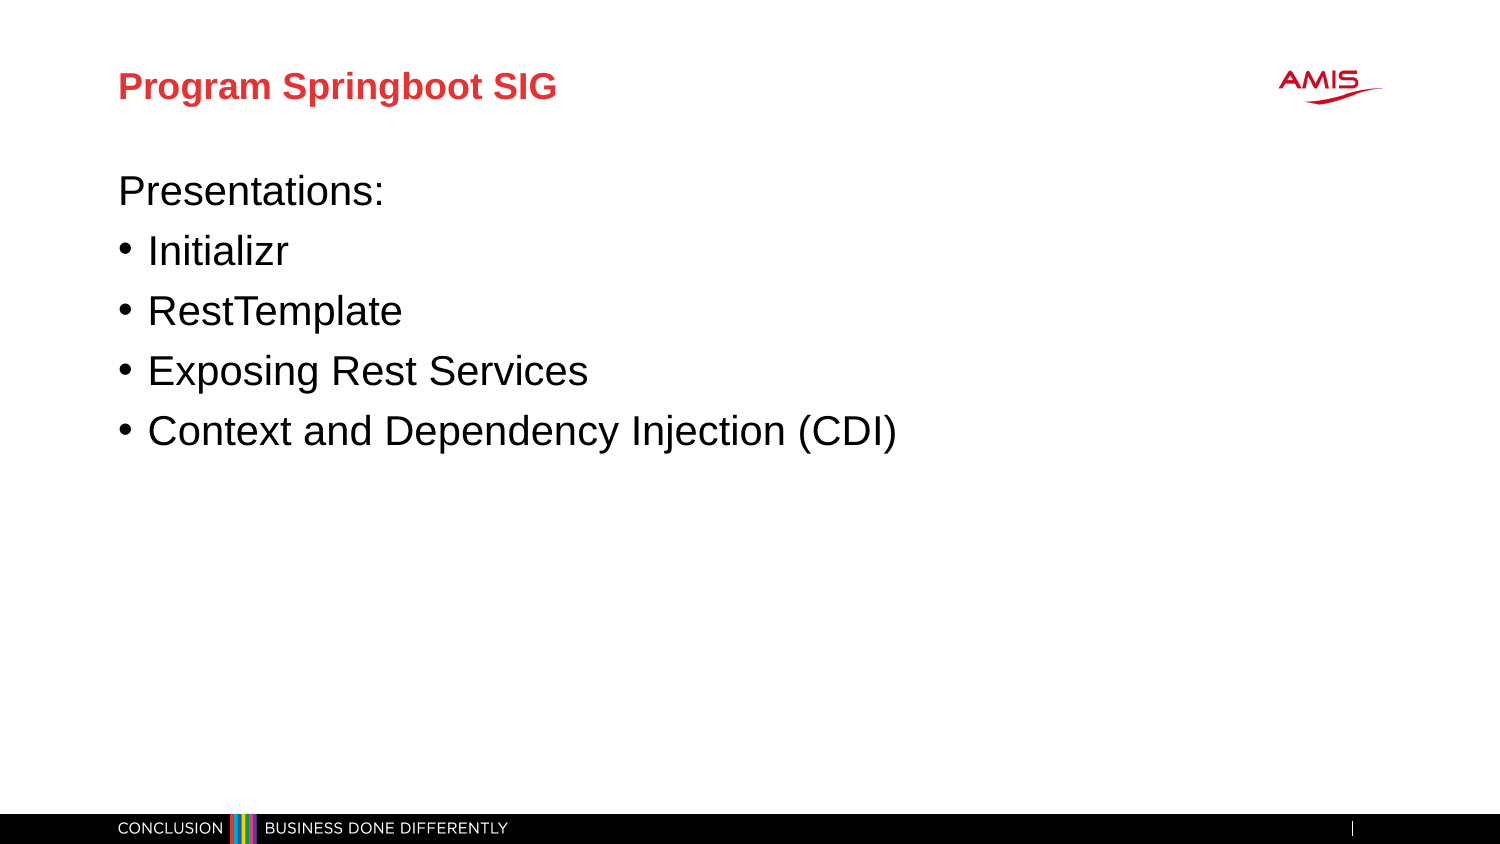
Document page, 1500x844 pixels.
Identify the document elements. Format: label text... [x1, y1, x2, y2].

list Presentations: Initializr RestTemplate Exposing Rest Services Context and Dependency Injection (CDI) [118, 153, 1205, 774]
title Program Springboot SIG [118, 47, 1205, 130]
